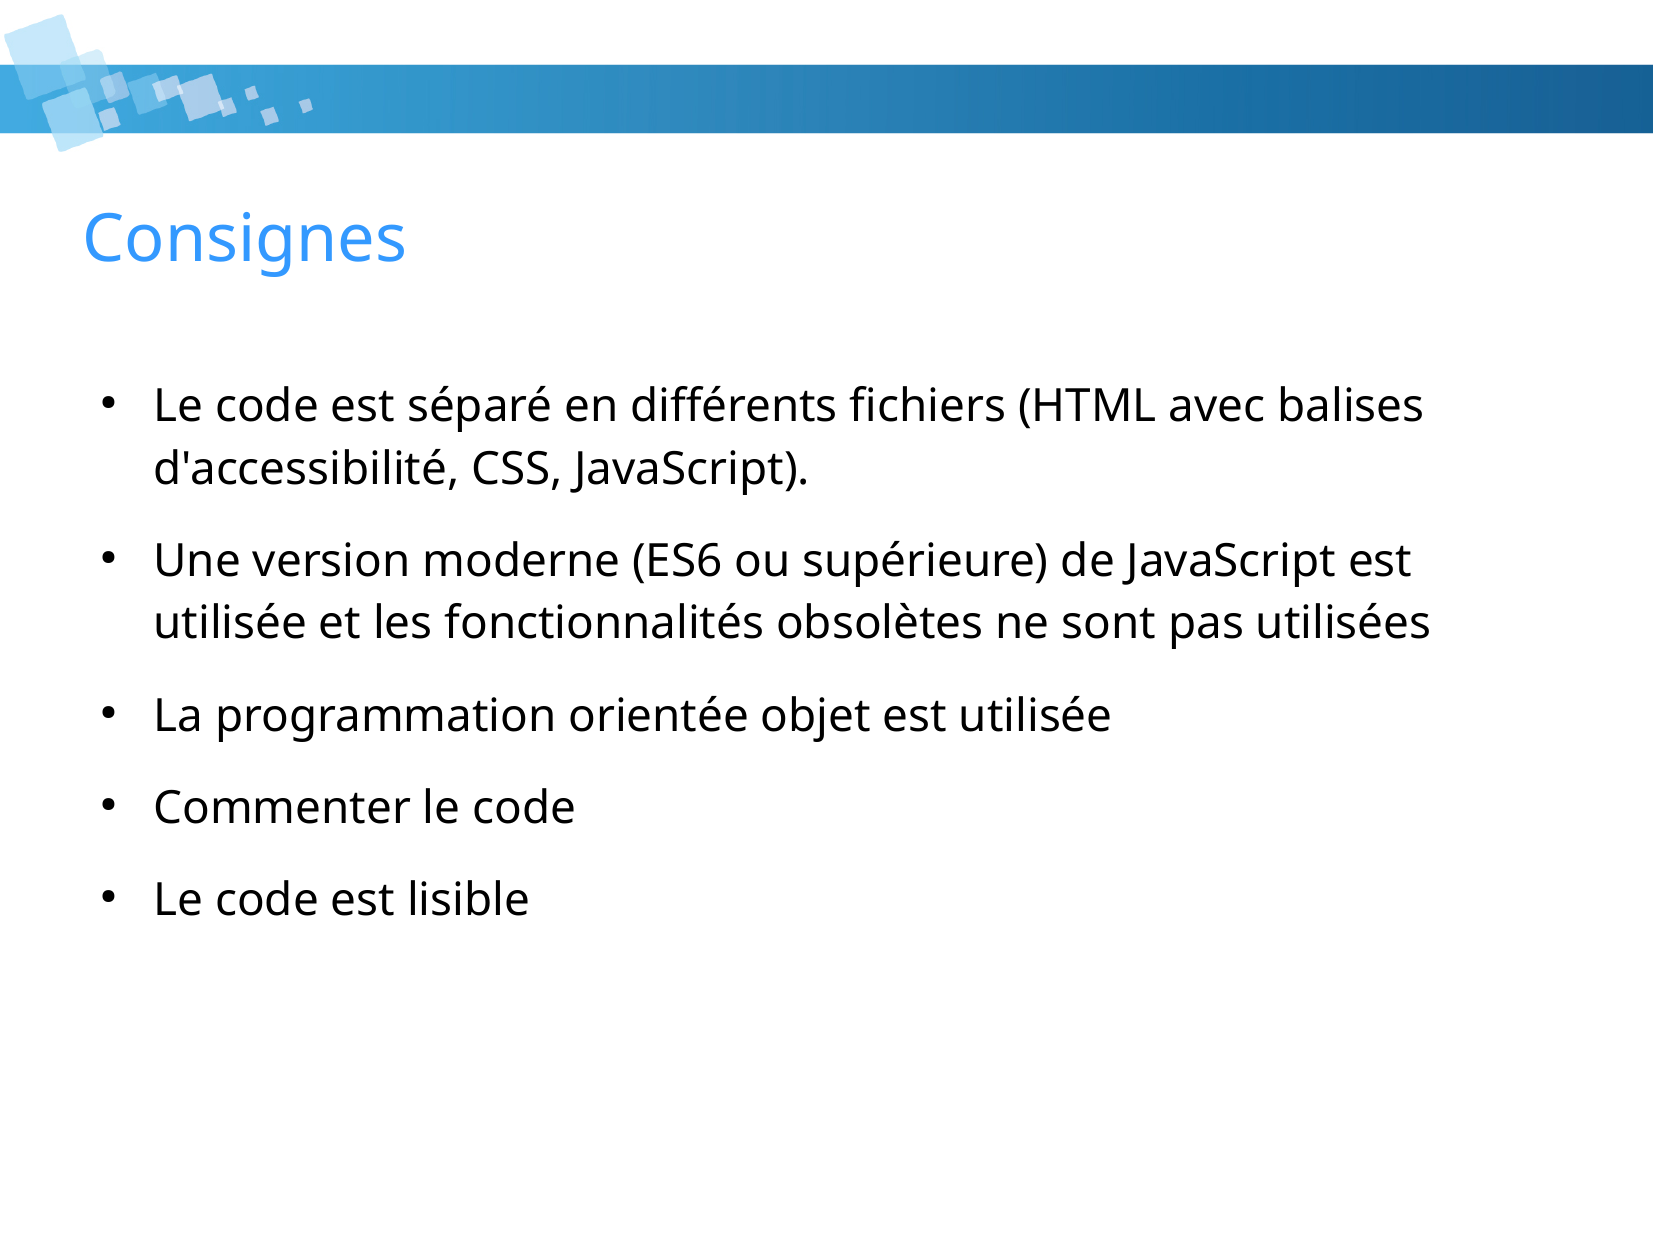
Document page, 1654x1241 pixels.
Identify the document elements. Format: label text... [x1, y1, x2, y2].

list Le code est séparé en différents fichiers (HTML avec balises d'accessibilité, CSS, JavaScript). Une version moderne (ES6 ou supérieure) de JavaScript est utilisée et les fonctionnalités obsolètes ne sont pas utilisées La programmation orientée objet est utilisée Commenter le code Le code est lisible [82, 372, 1576, 1201]
title Consignes [82, 132, 1571, 340]
picture [0, 0, 1653, 1238]
